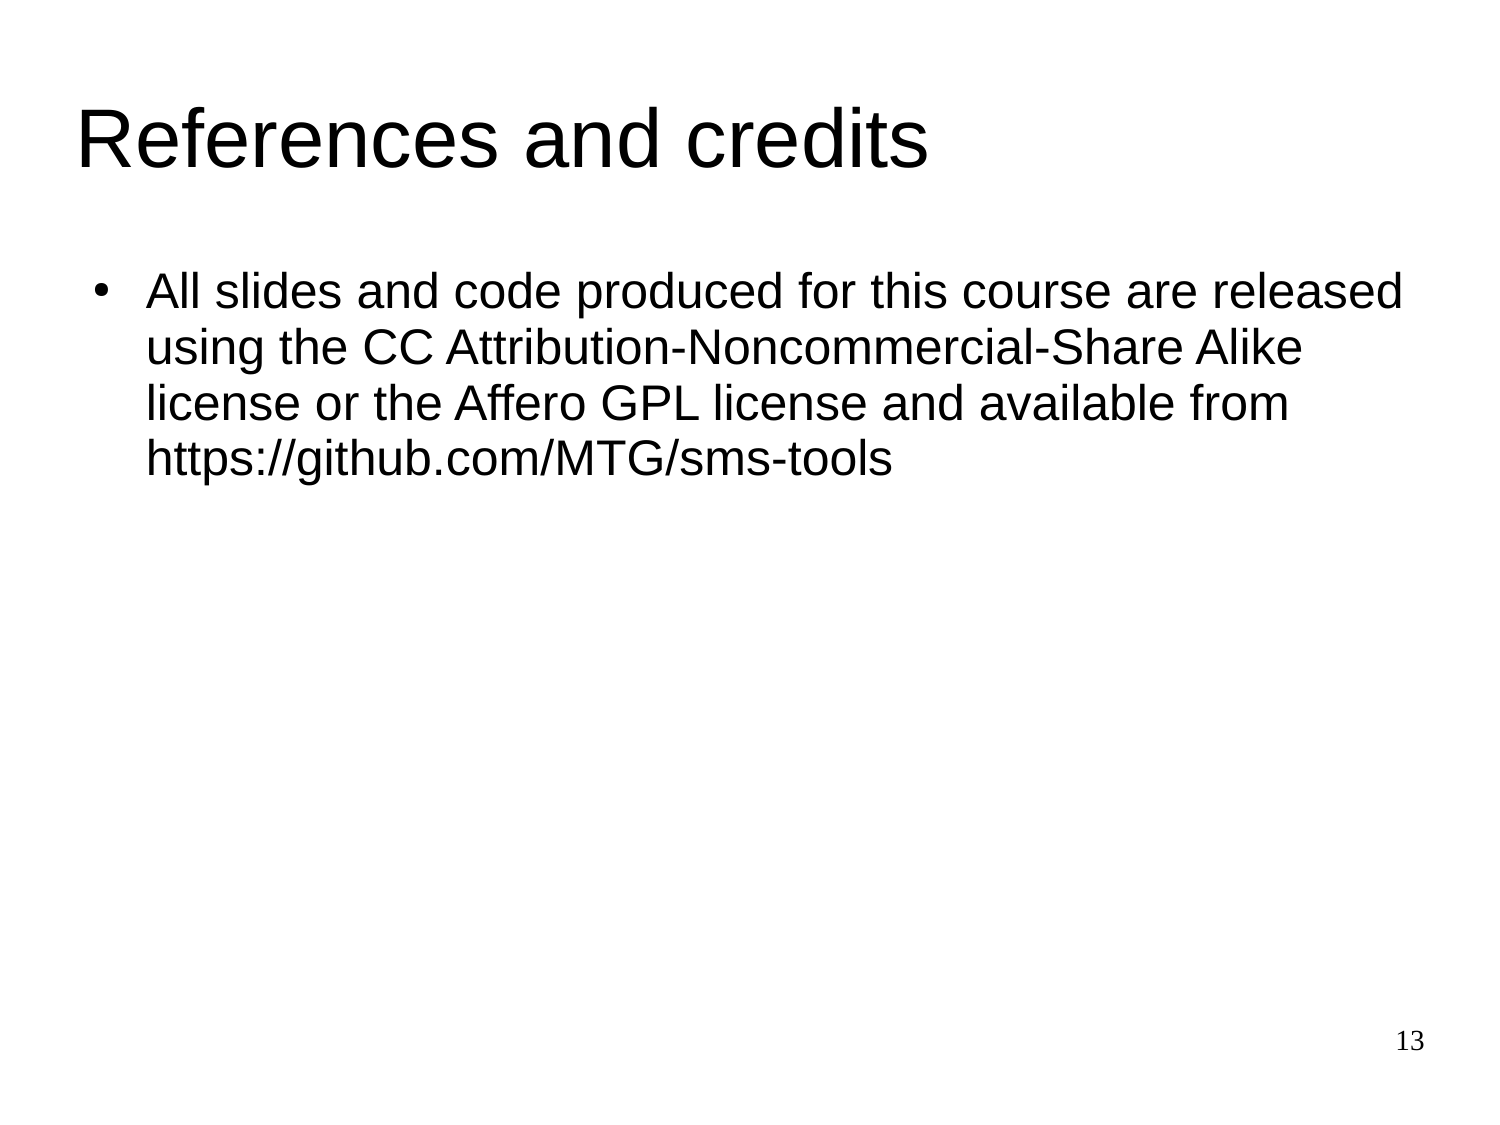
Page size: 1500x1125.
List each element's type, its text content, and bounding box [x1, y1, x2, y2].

title References and credits [75, 44, 1425, 233]
list All slides and code produced for this course are released using the CC Attribution-Noncommercial-Share Alike license or the Affero GPL license and available from https://github.com/MTG/sms-tools [75, 263, 1425, 916]
